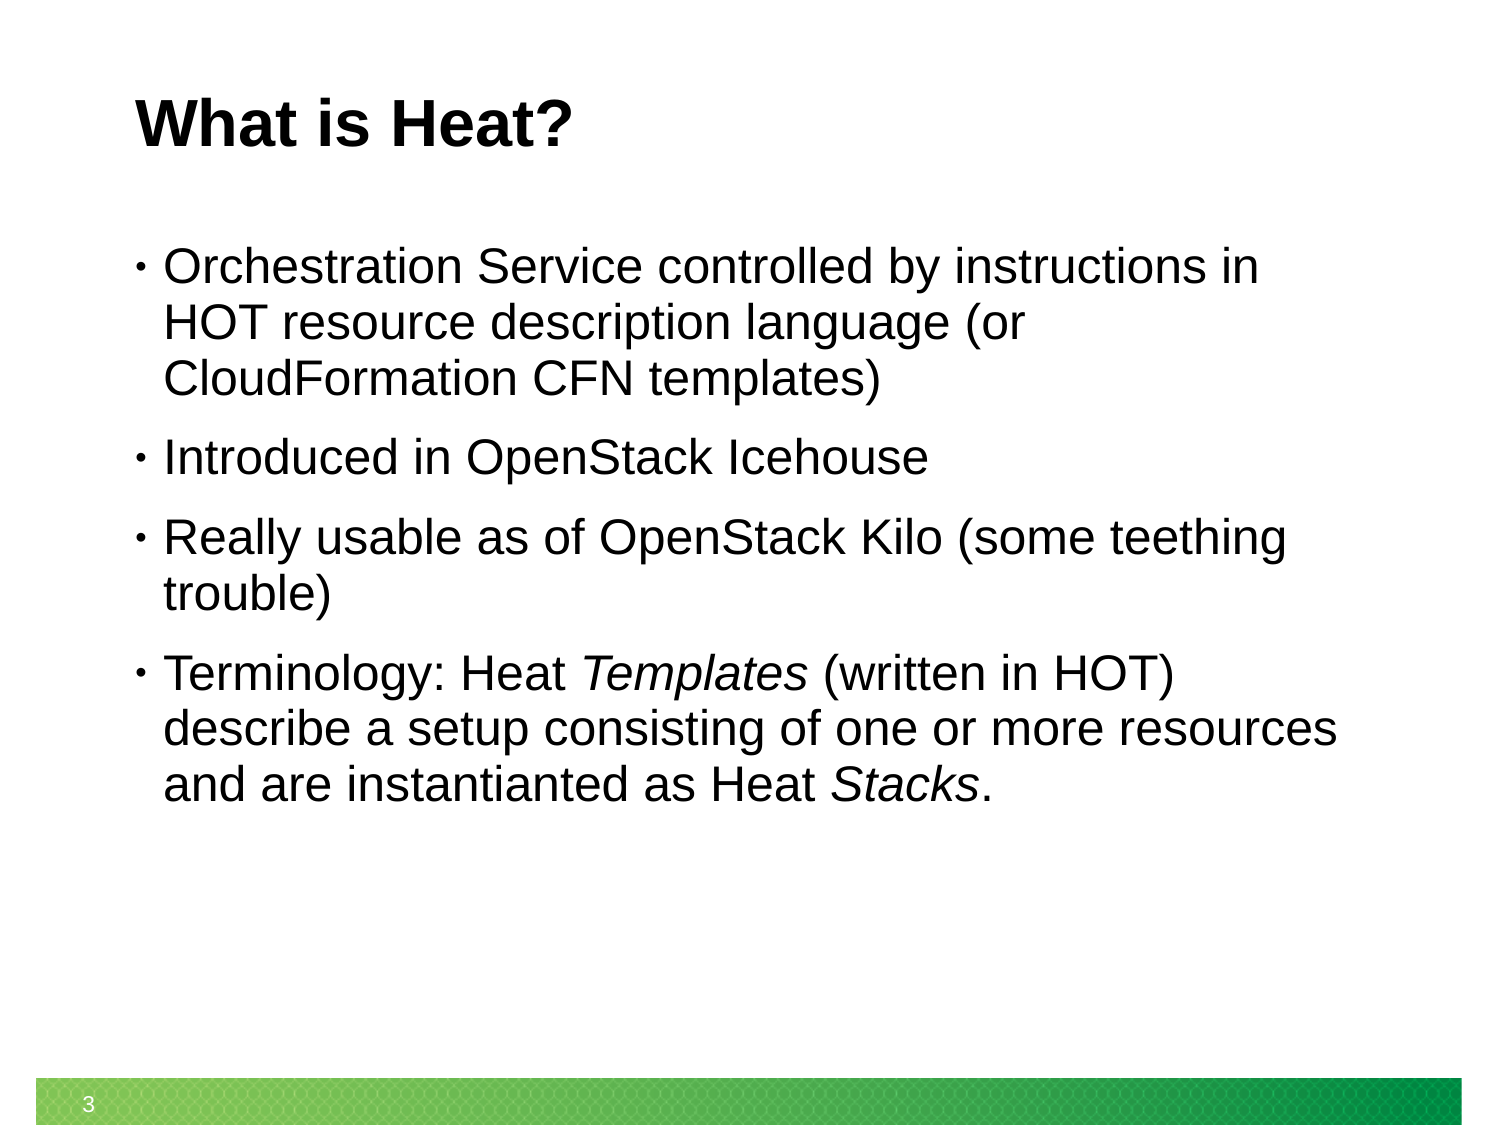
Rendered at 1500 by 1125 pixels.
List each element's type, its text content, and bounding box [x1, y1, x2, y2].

picture [36, 1078, 1462, 1125]
title What is Heat? [135, 41, 1372, 204]
list Orchestration Service controlled by instructions in HOT resource description language (or CloudFormation CFN templates) Introduced in OpenStack Icehouse Really usable as of OpenStack Kilo (some teething trouble) Terminology: Heat Templates (written in HOT) describe a setup consisting of one or more resources and are instantianted as Heat Stacks. [135, 238, 1372, 892]
